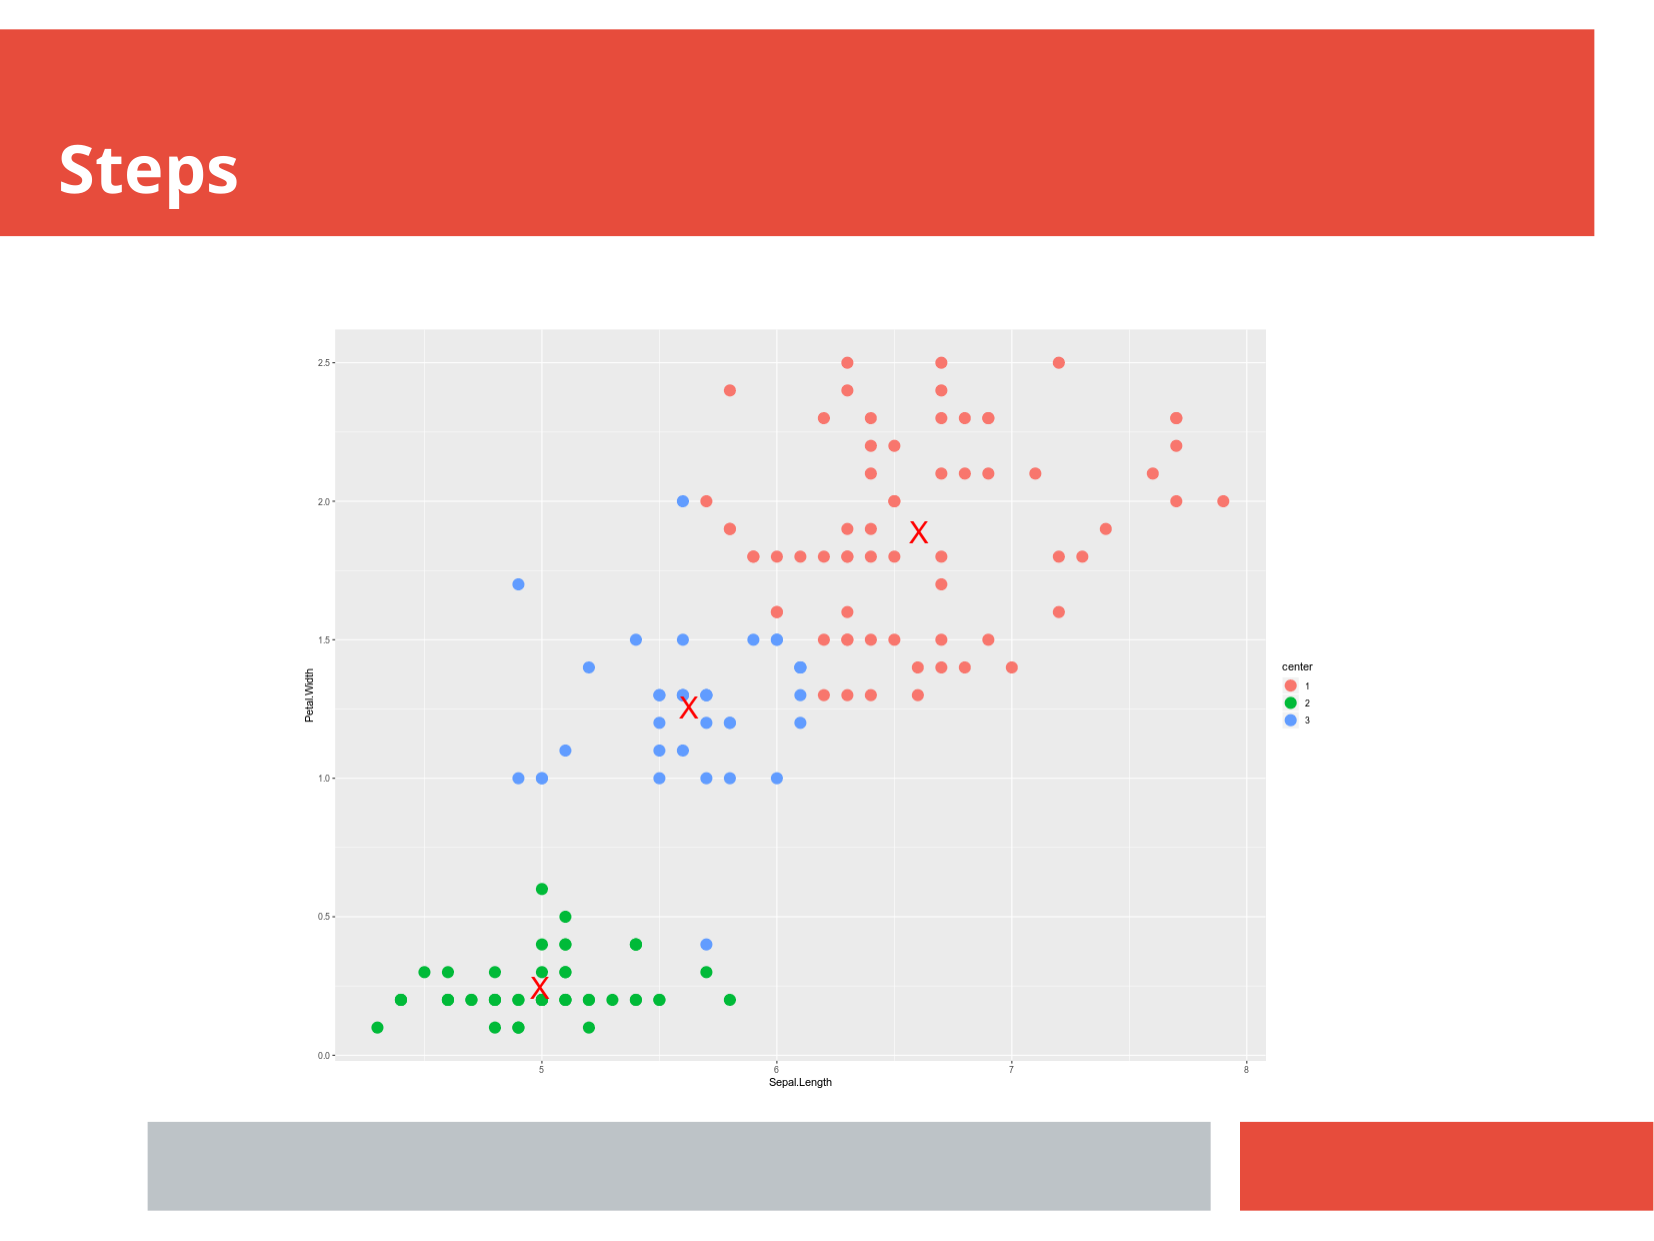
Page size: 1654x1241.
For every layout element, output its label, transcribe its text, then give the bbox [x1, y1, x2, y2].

text_box Steps [179, 164, 193, 186]
text_box Steps [58, 58, 1595, 207]
picture [300, 324, 1324, 1093]
